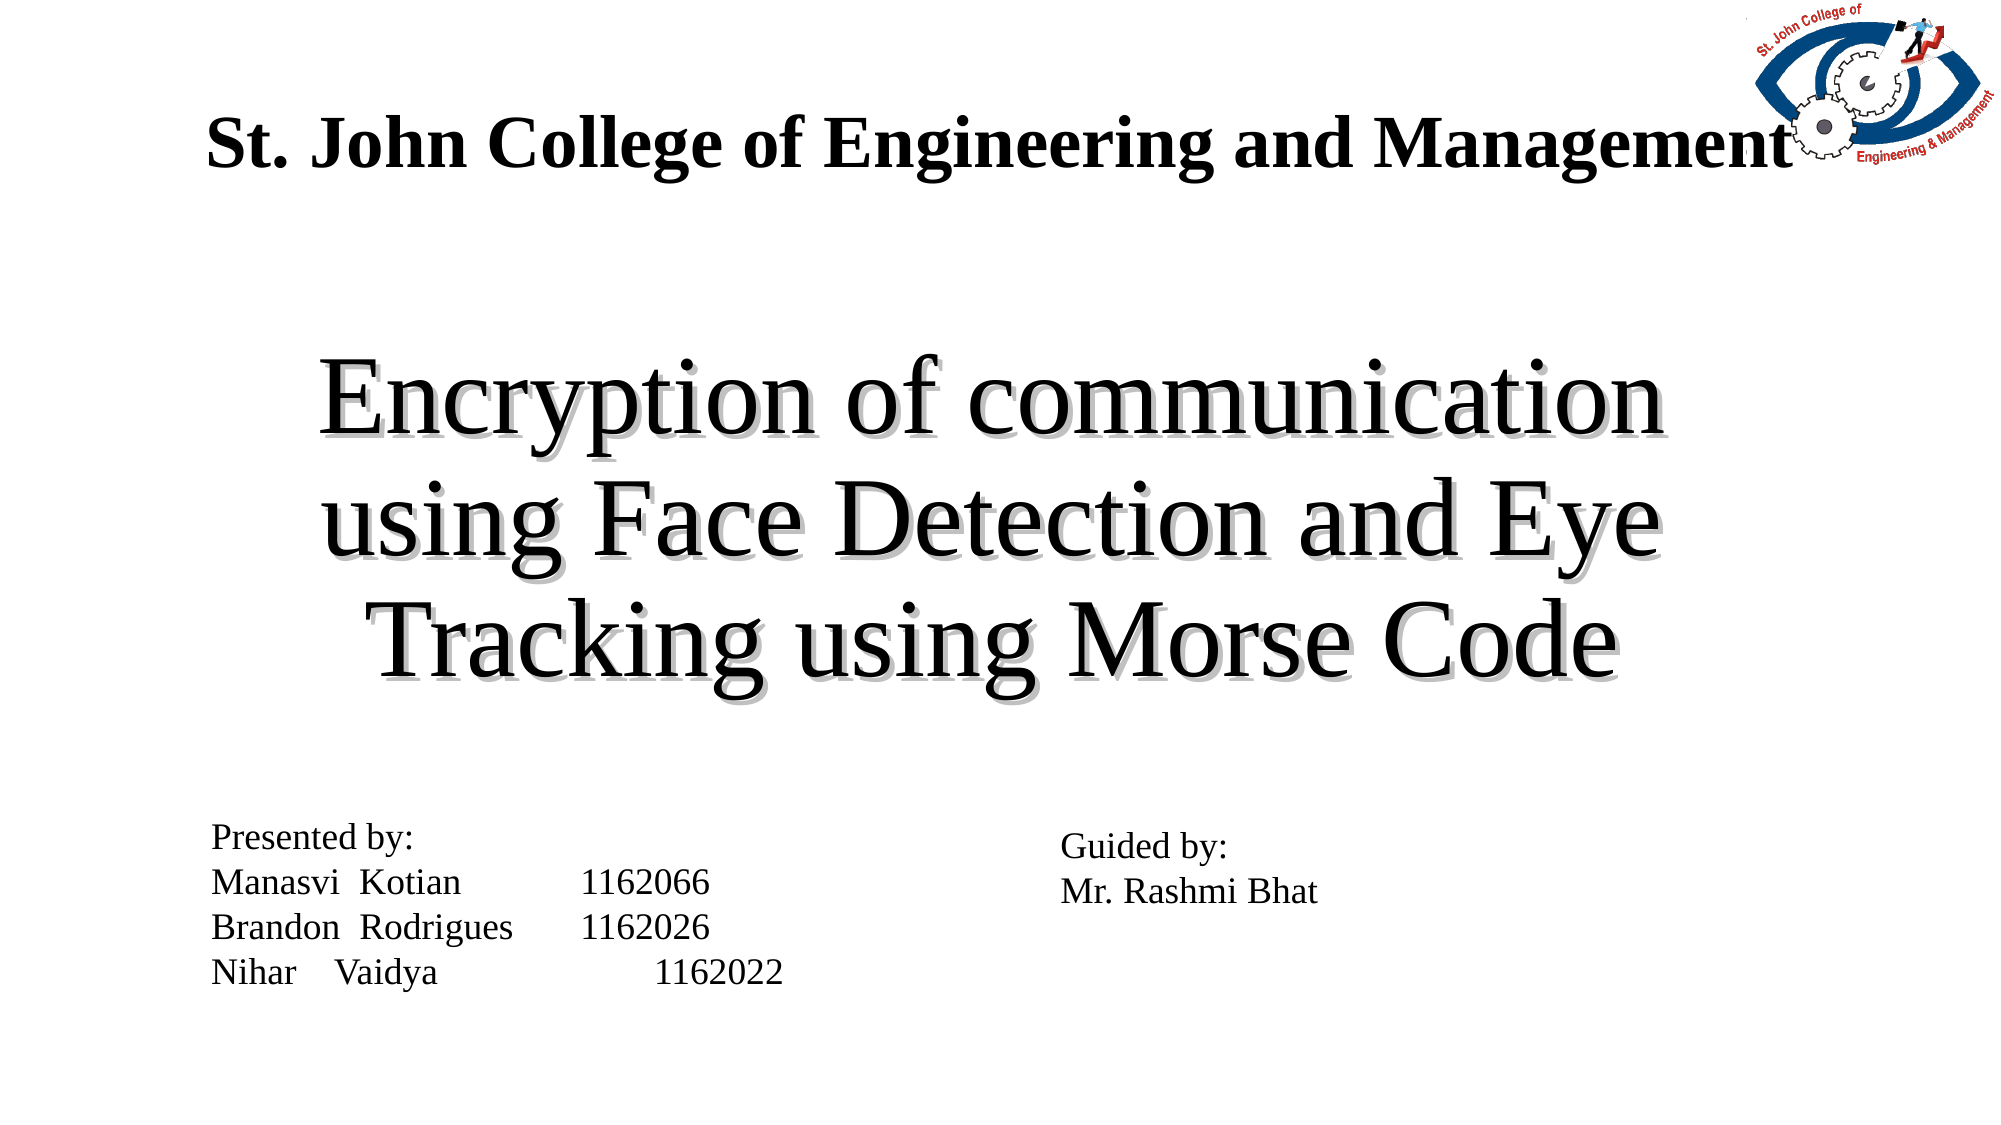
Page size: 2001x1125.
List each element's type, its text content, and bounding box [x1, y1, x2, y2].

text_box Presented by: Manasvi Kotian 1162066 Brandon Rodrigues 1162026 Nihar Vaidya 1162022 [196, 804, 1167, 1045]
text_box Guided by: Mr. Rashmi Bhat [1045, 813, 1895, 964]
title Encryption of communication using Face Detection and Eye Tracking using Morse Code [224, 191, 1760, 709]
picture [1746, 0, 2000, 168]
text_box St. John College of Engineering and Management [48, 85, 1896, 191]
